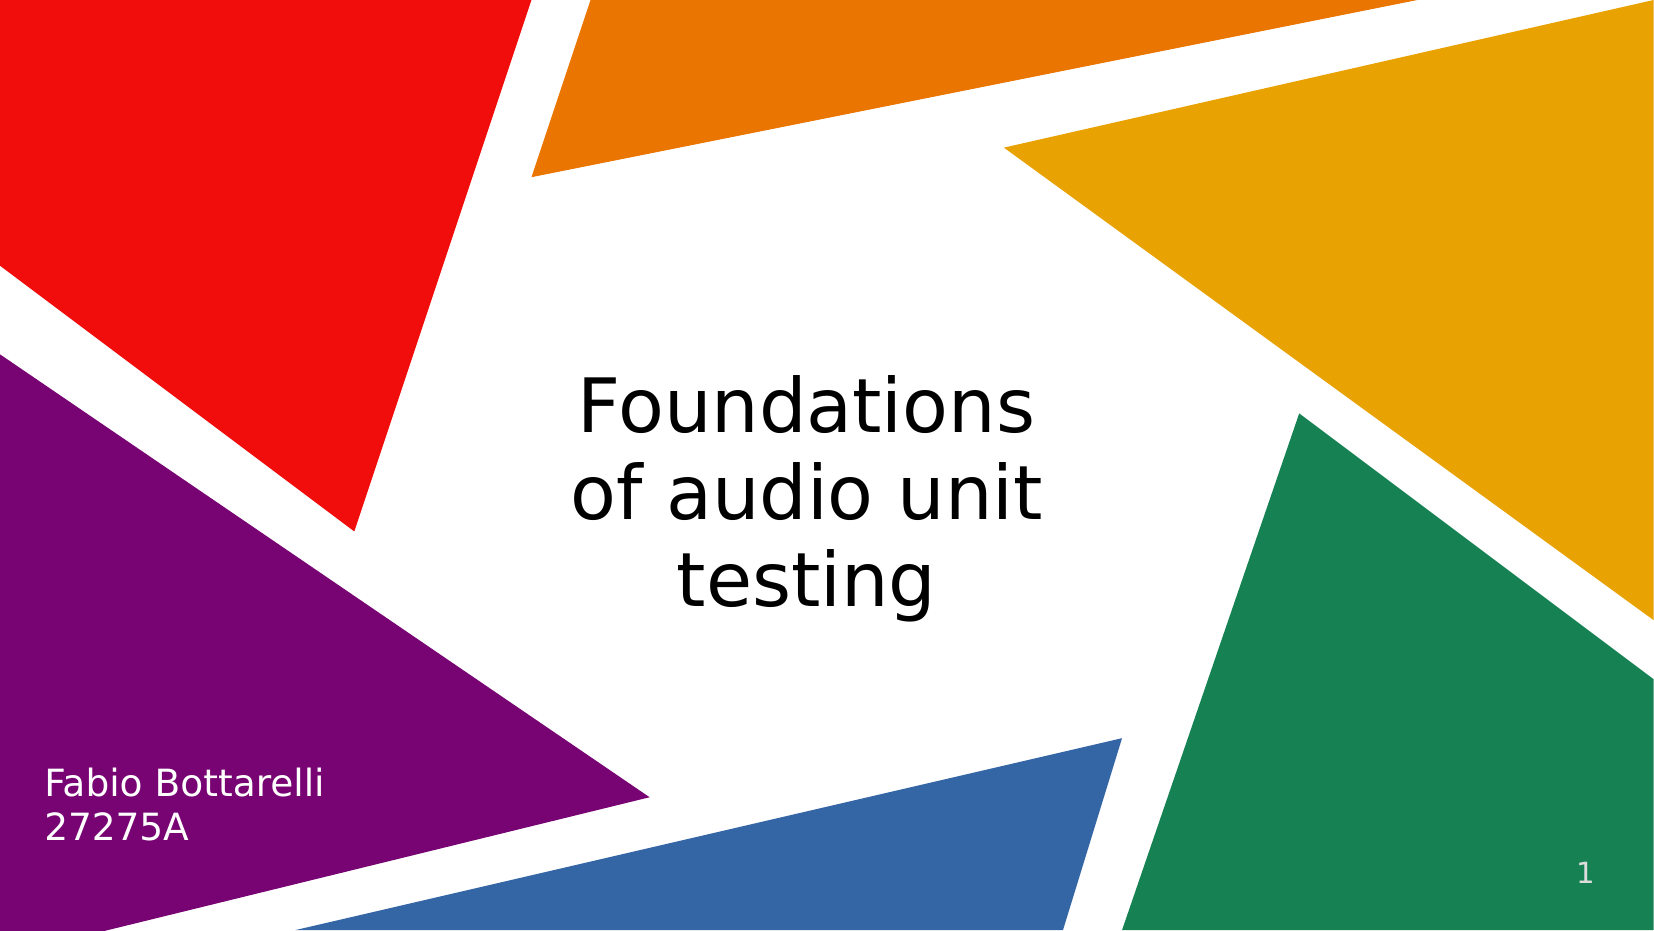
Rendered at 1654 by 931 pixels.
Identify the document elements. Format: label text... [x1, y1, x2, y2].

text_box Fabio Bottarelli 27275A [29, 754, 340, 857]
text_box Foundations of audio unit testing [566, 318, 1047, 669]
